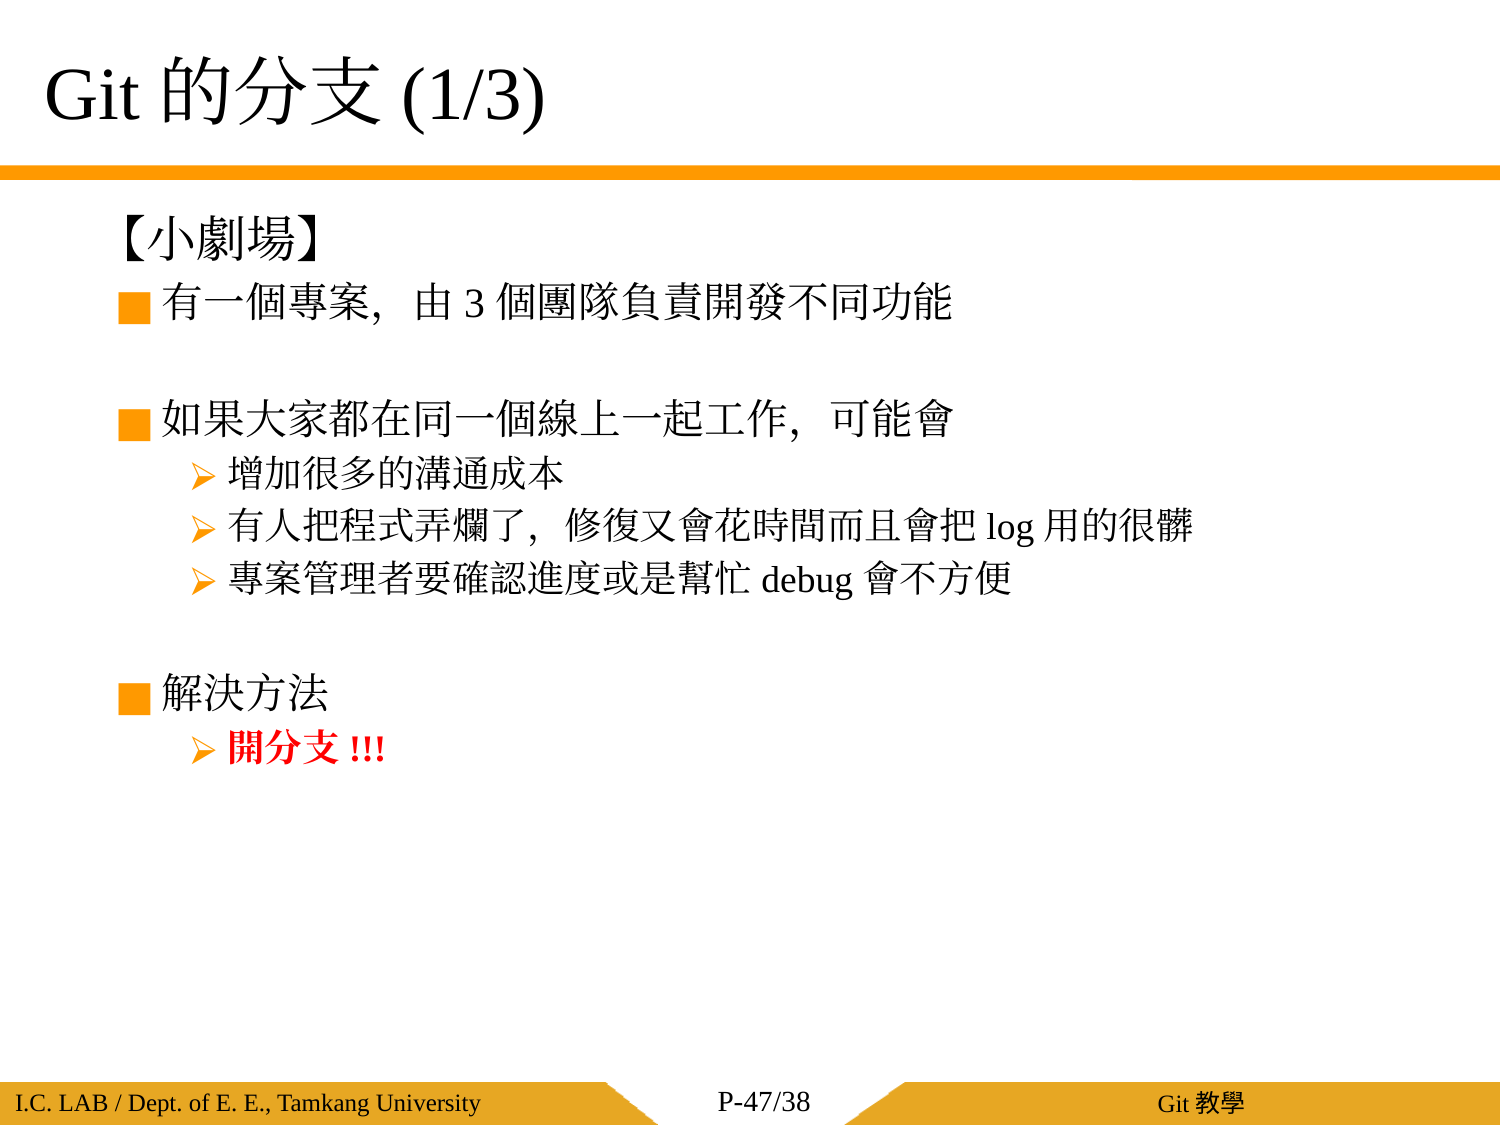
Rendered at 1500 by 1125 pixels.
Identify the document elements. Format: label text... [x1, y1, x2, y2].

title Git的分支(1/3) [29, 19, 1459, 161]
picture [842, 1082, 1500, 1125]
picture [0, 1082, 658, 1125]
list 【小劇場】 有一個專案，由3個團隊負責開發不同功能 如果大家都在同一個線上一起工作，可能會 增加很多的溝通成本 有人把程式弄爛了，修復又會花時間而且會把log用的很髒 專案管理者要確認進度或是幫忙debug會不方便 解決方法 開分支!!! [24, 200, 1463, 1074]
